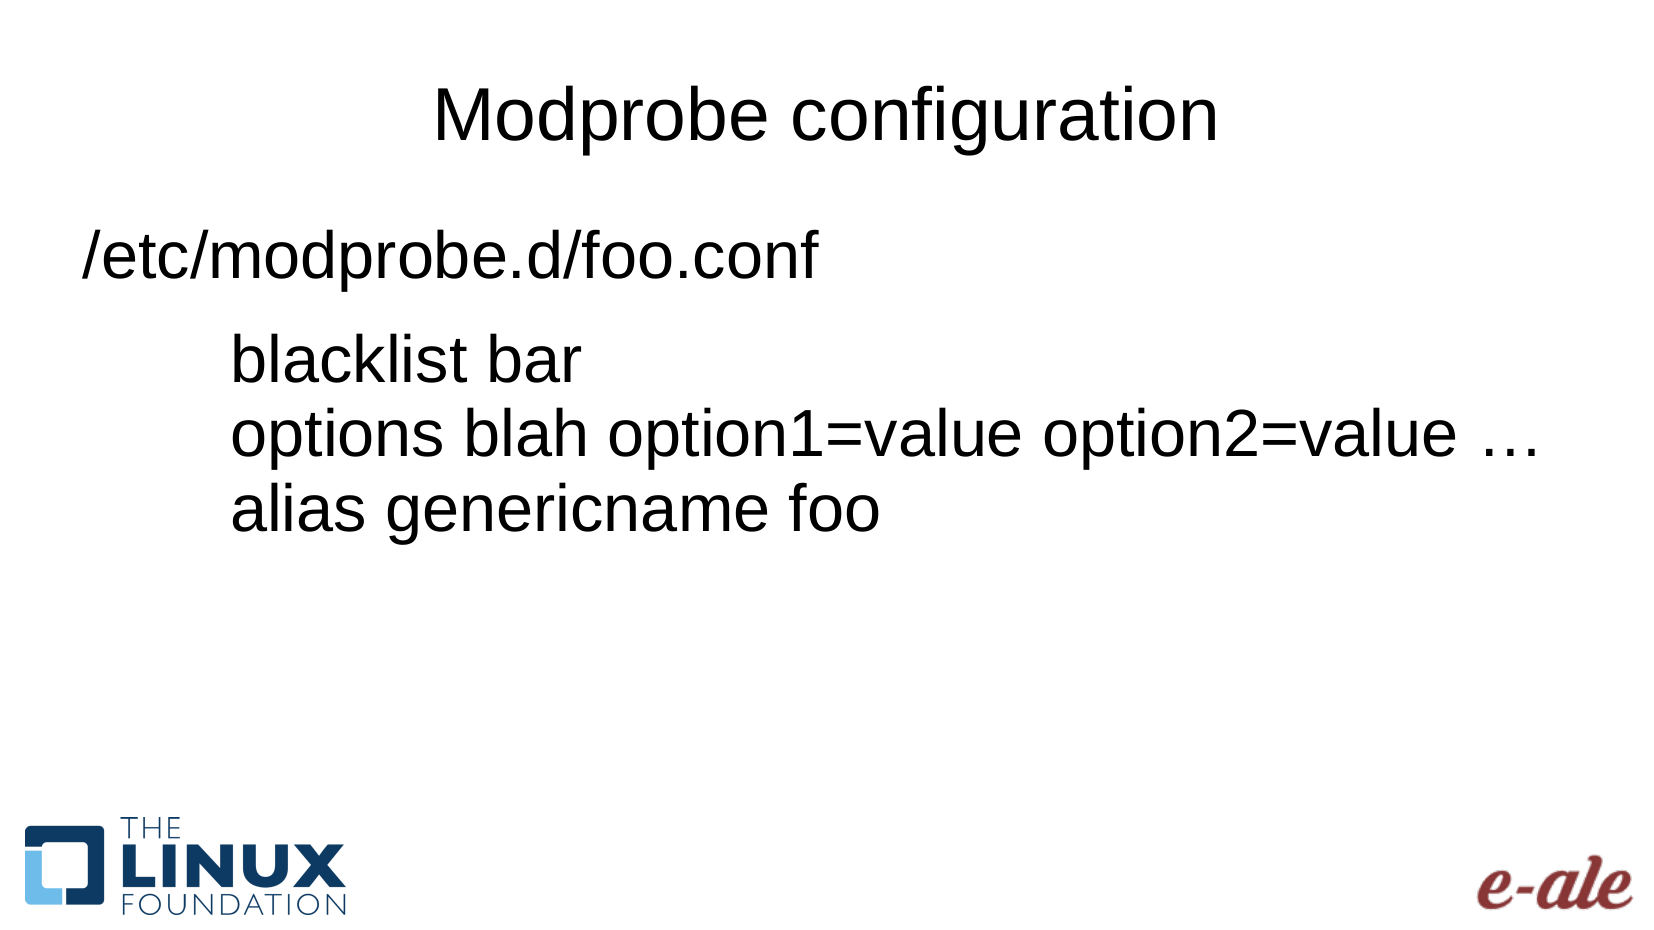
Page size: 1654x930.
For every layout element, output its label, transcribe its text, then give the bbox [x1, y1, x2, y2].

title Modprobe configuration [82, 37, 1571, 193]
picture [1475, 853, 1636, 912]
list /etc/modprobe.d/foo.conf blacklist bar options blah option1=value option2=value … alias genericname foo [82, 217, 1571, 757]
picture [25, 817, 346, 915]
